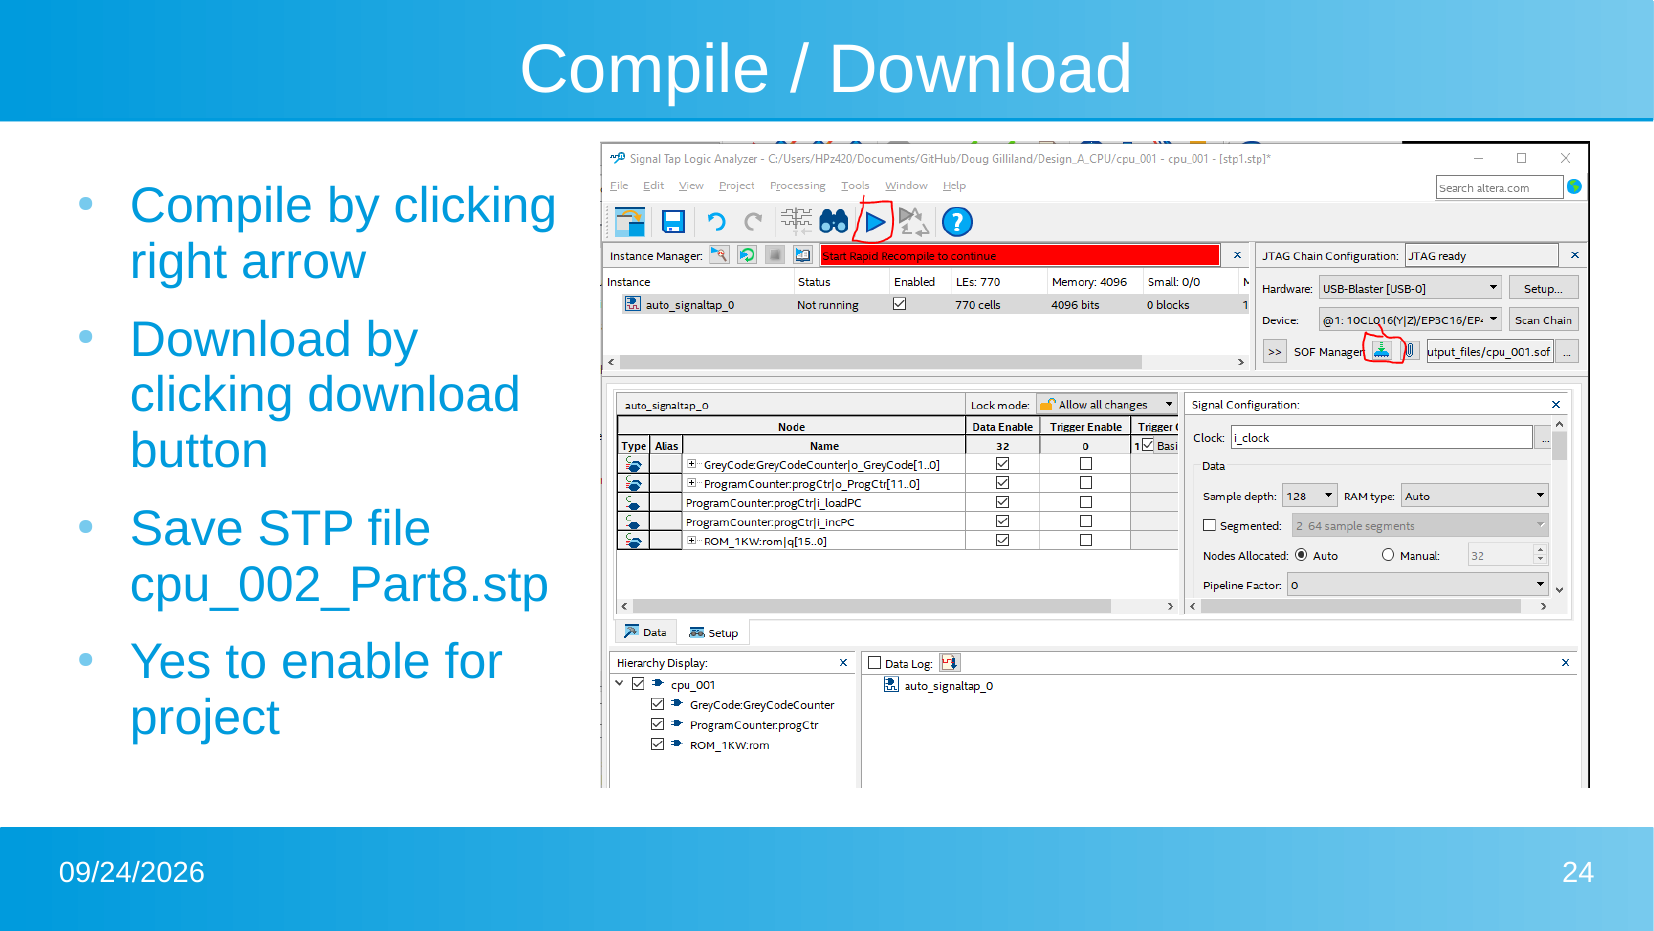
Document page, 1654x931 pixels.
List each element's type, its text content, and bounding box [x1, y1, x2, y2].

title Compile / Download [59, 29, 1595, 108]
picture [600, 141, 1590, 788]
list Compile by clicking right arrow Download by clicking download button Save STP file cpu_002_Part8.stp Yes to enable for project [59, 177, 563, 768]
